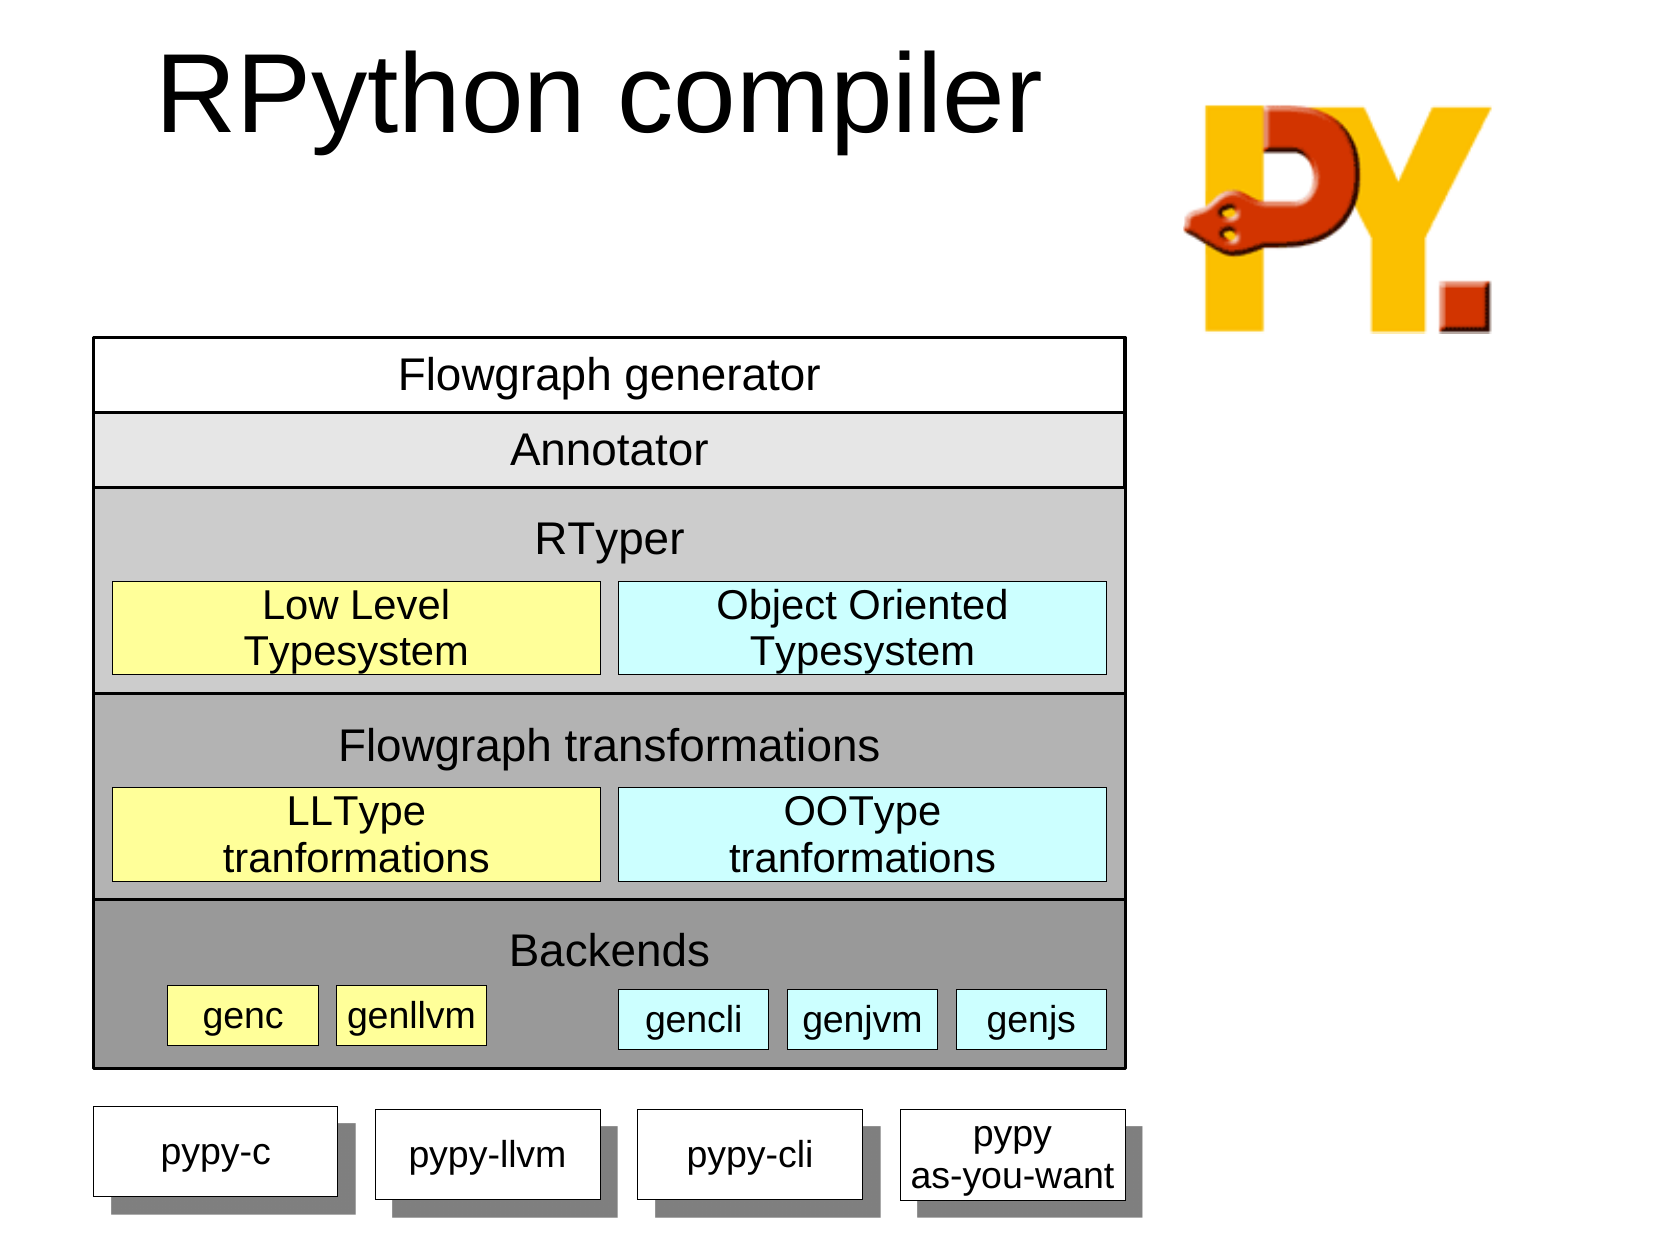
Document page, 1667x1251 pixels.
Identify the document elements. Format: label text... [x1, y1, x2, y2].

text_box [93, 1012, 1126, 1069]
text_box gencli [618, 1012, 769, 1050]
text_box genc [167, 1012, 319, 1046]
text_box genc [207, 1012, 217, 1026]
text_box LLType tranformations [112, 787, 601, 882]
title RPython compiler [37, 18, 1161, 169]
text_box Object Oriented Typesystem [618, 600, 1107, 675]
text_box pypy-cli [637, 1109, 863, 1200]
text_box Flowgraph transformations [93, 712, 1126, 807]
text_box genjvm [876, 1012, 887, 1029]
text_box genllvm [352, 1012, 362, 1026]
text_box Flowgraph generator [93, 337, 1126, 412]
text_box genjs [991, 1014, 1001, 1030]
text_box genjs [956, 1012, 1107, 1050]
text_box [93, 488, 1126, 505]
picture [1183, 104, 1494, 334]
text_box pypy-c [93, 1106, 338, 1197]
text_box gencli [650, 1014, 660, 1030]
text_box Annotator [93, 412, 1126, 488]
text_box Backends [93, 918, 1126, 1012]
text_box RTyper [93, 505, 1126, 600]
text_box pypy-llvm [375, 1109, 601, 1200]
text_box genjvm [787, 1012, 938, 1050]
text_box OOType tranformations [618, 787, 1107, 882]
text_box Low Level Typesystem [112, 581, 601, 675]
text_box [93, 807, 1126, 918]
text_box genjvm [807, 1014, 817, 1030]
text_box pypy as-you-want [900, 1109, 1126, 1201]
text_box genllvm [336, 1012, 487, 1046]
text_box [93, 600, 1126, 712]
